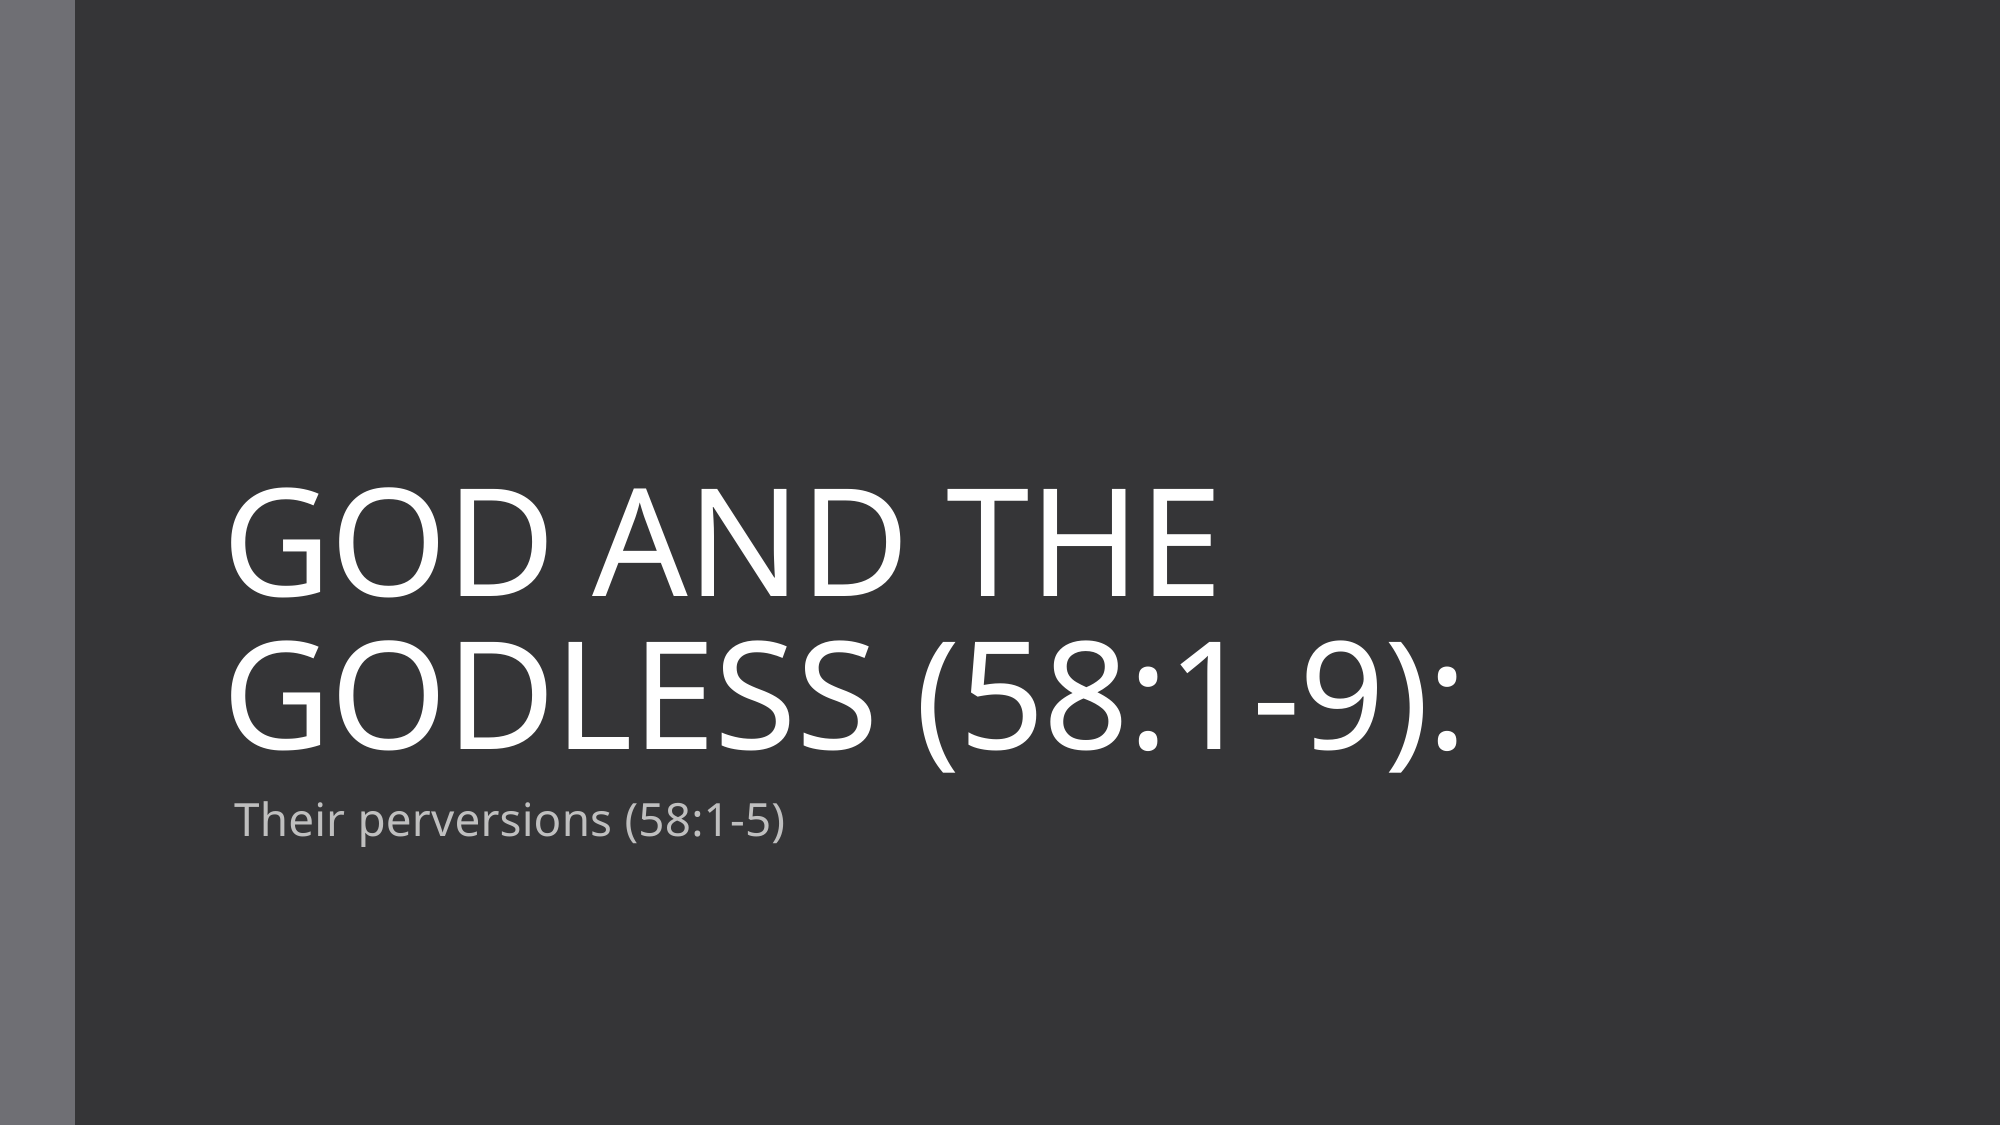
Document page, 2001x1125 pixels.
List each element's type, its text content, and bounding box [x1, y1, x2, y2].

title GOD AND THE GODLESS (58:1-9): [206, 124, 1752, 787]
subtitle Their perversions (58:1-5) [206, 787, 1752, 1066]
